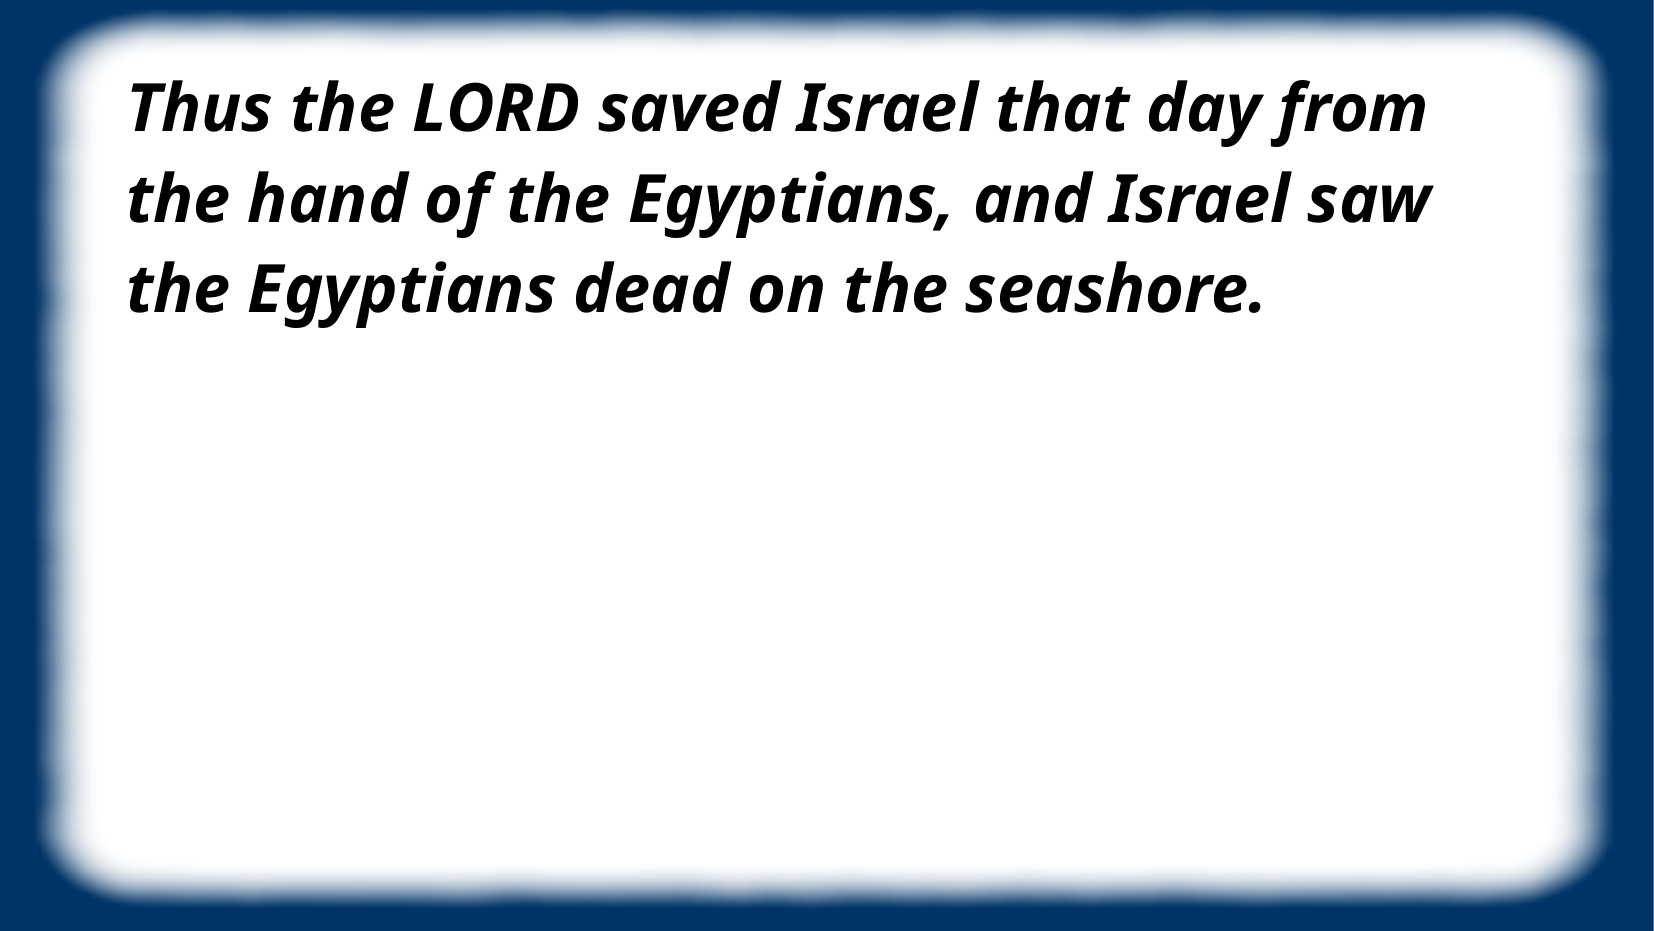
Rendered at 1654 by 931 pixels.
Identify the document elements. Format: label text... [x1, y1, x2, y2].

text_box Thus the Lord saved Israel that day from the hand of the Egyptians, and Israel saw the Egyptians dead on the seashore. [111, 52, 1561, 376]
picture [0, 0, 1654, 931]
